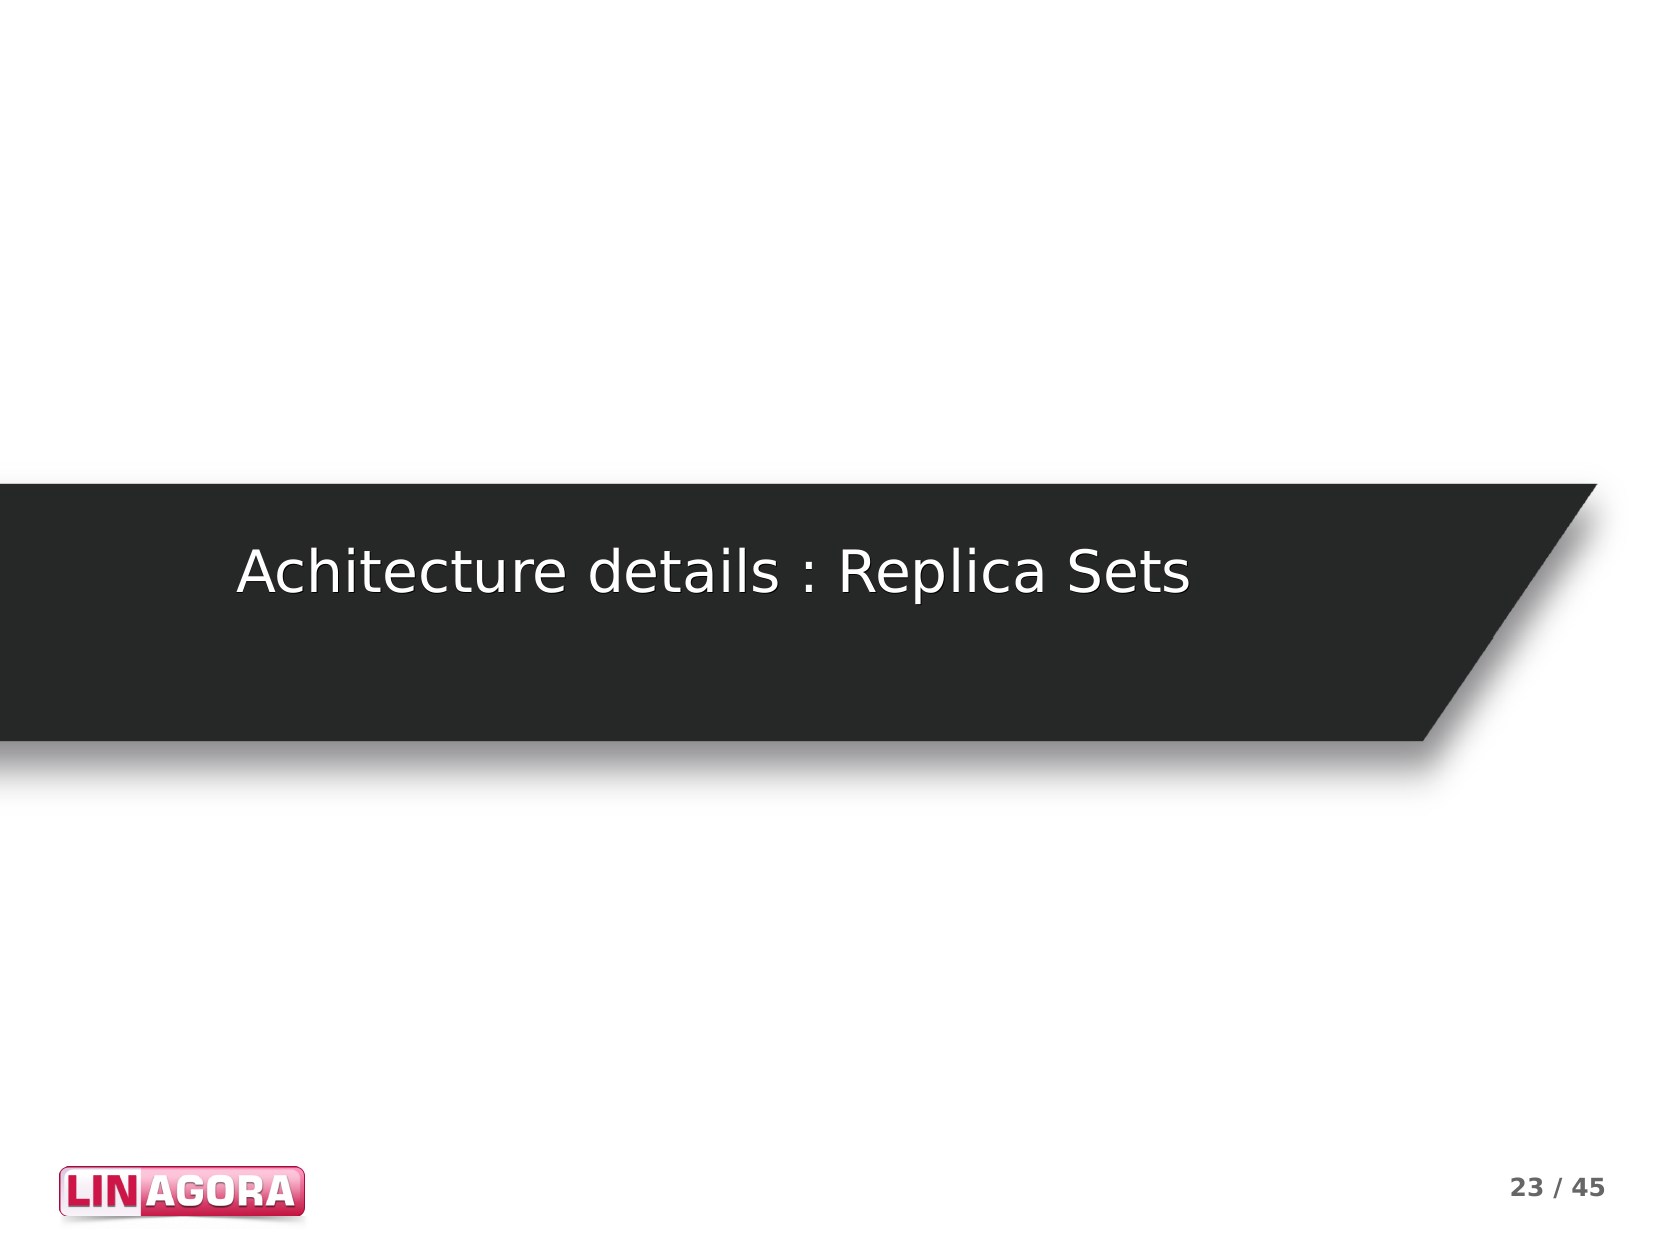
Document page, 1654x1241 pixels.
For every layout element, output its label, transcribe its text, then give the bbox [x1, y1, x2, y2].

picture [59, 1166, 308, 1229]
title Achitecture details : Replica Sets [82, 460, 1347, 686]
